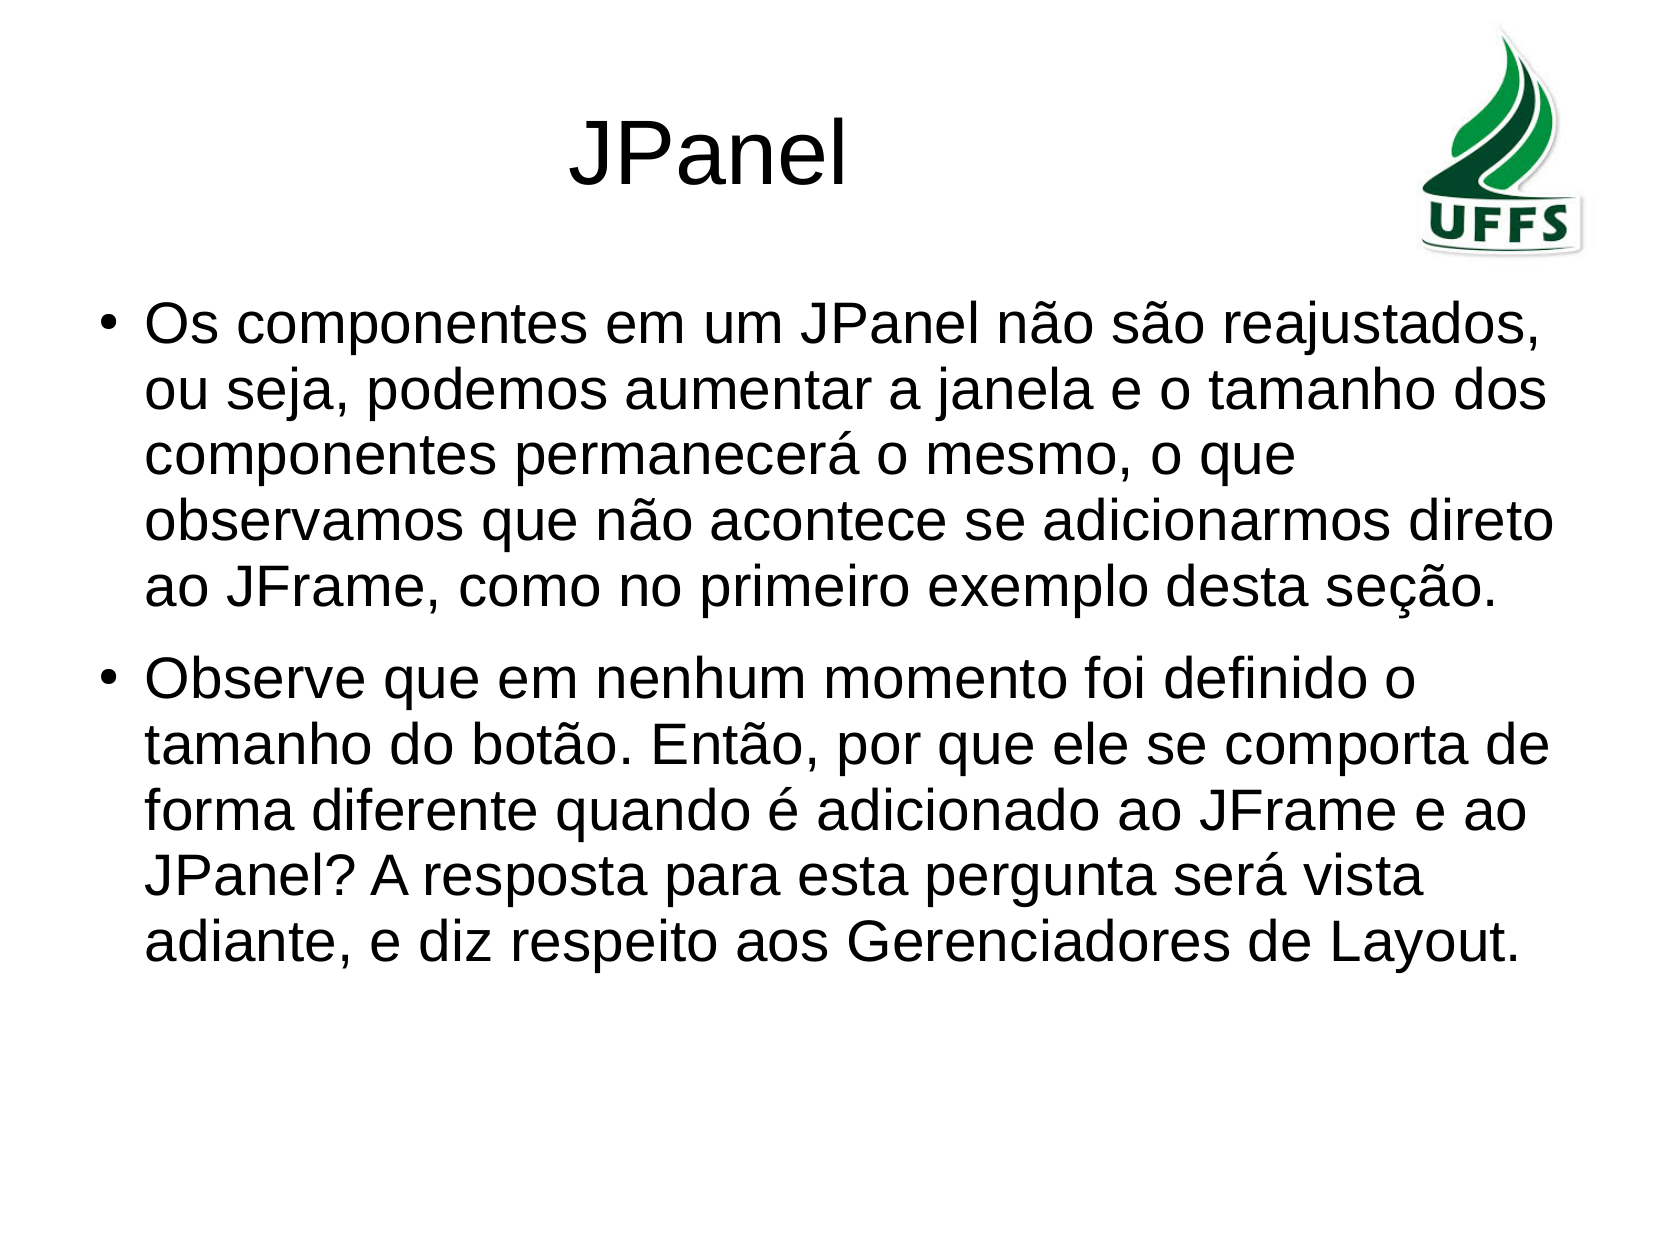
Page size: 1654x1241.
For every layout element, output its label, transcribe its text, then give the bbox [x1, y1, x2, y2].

picture [1381, 20, 1624, 272]
title JPanel [82, 49, 1335, 257]
list Os componentes em um JPanel não são reajustados, ou seja, podemos aumentar a janela e o tamanho dos componentes permanecerá o mesmo, o que observamos que não acontece se adicionarmos direto ao JFrame, como no primeiro exemplo desta seção. Observe que em nenhum momento foi definido o tamanho do botão. Então, por que ele se comporta de forma diferente quando é adicionado ao JFrame e ao JPanel? A resposta para esta pergunta será vista adiante, e diz respeito aos Gerenciadores de Layout. [82, 290, 1571, 1010]
